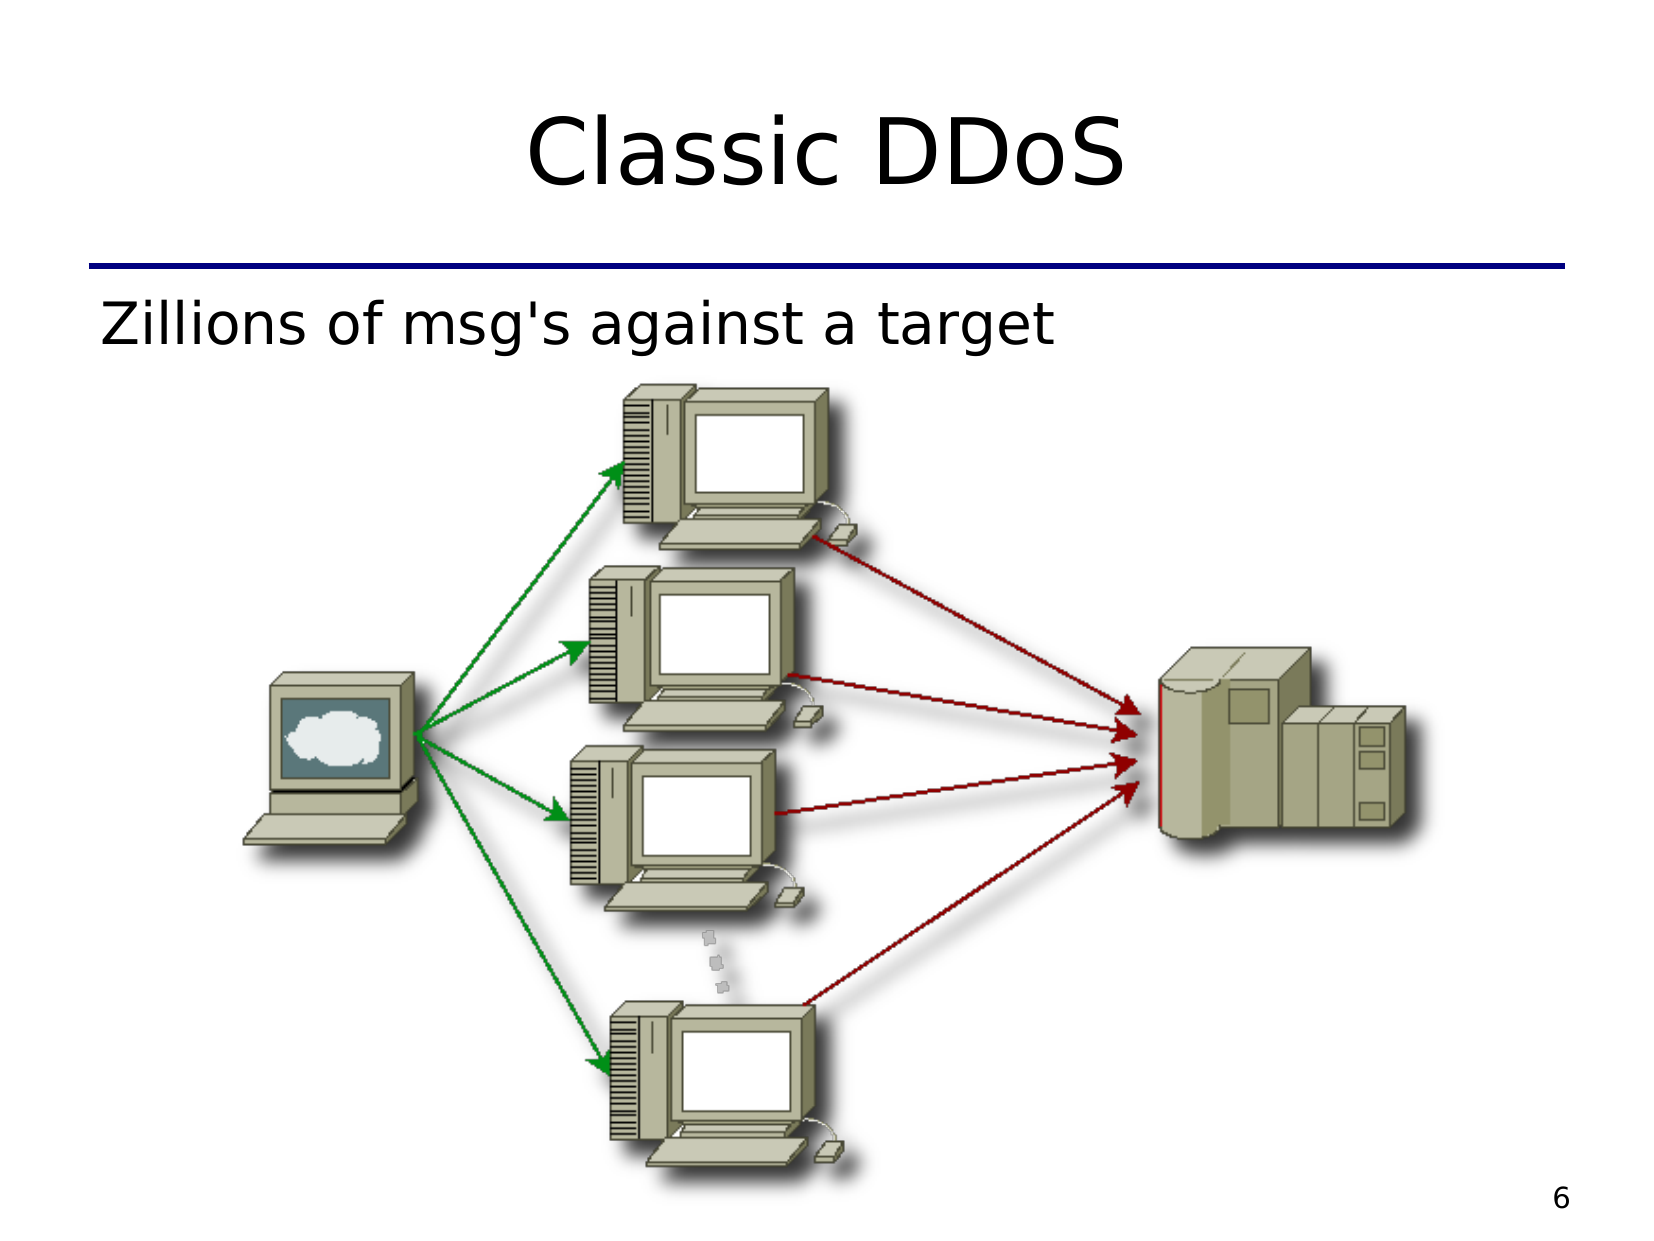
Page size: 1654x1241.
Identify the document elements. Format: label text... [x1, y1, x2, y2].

title Classic DDoS [82, 56, 1571, 250]
list Zillions of msg's against a target [82, 290, 1571, 1094]
picture [230, 371, 1450, 1211]
